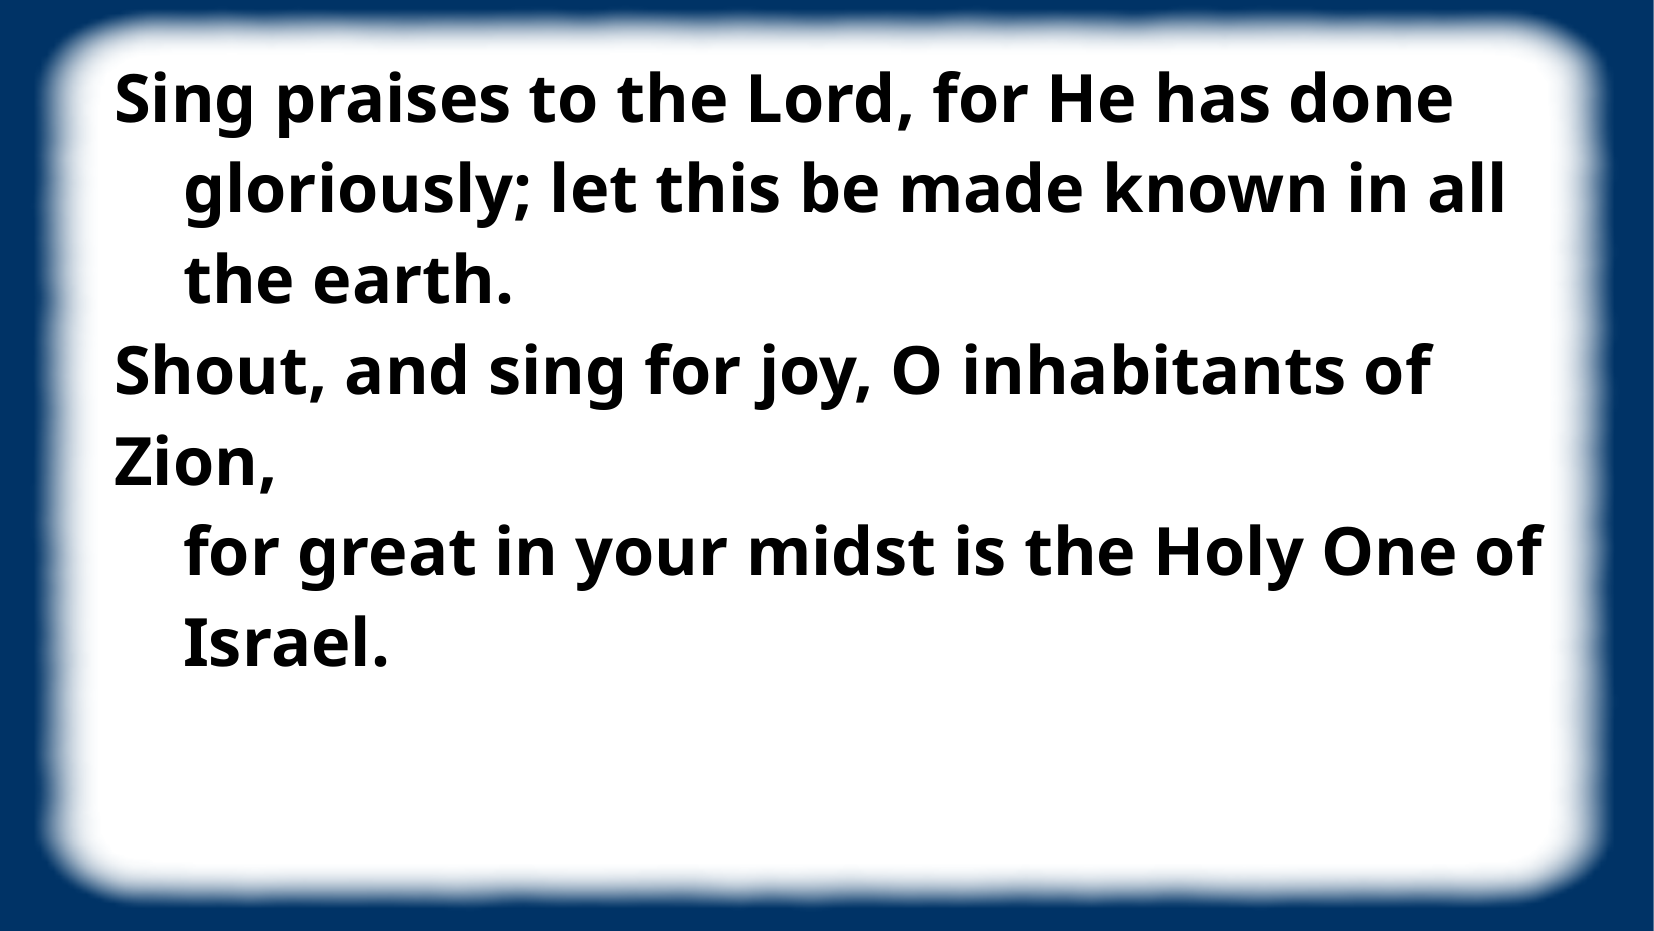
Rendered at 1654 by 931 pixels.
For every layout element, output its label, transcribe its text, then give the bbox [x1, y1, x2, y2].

text_box Sing praises to the Lord, for He has done gloriously; let this be made known in all the earth. Shout, and sing for joy, O inhabitants of Zion, for great in your midst is the Holy One of Israel. [99, 43, 1570, 591]
picture [0, 0, 1654, 931]
